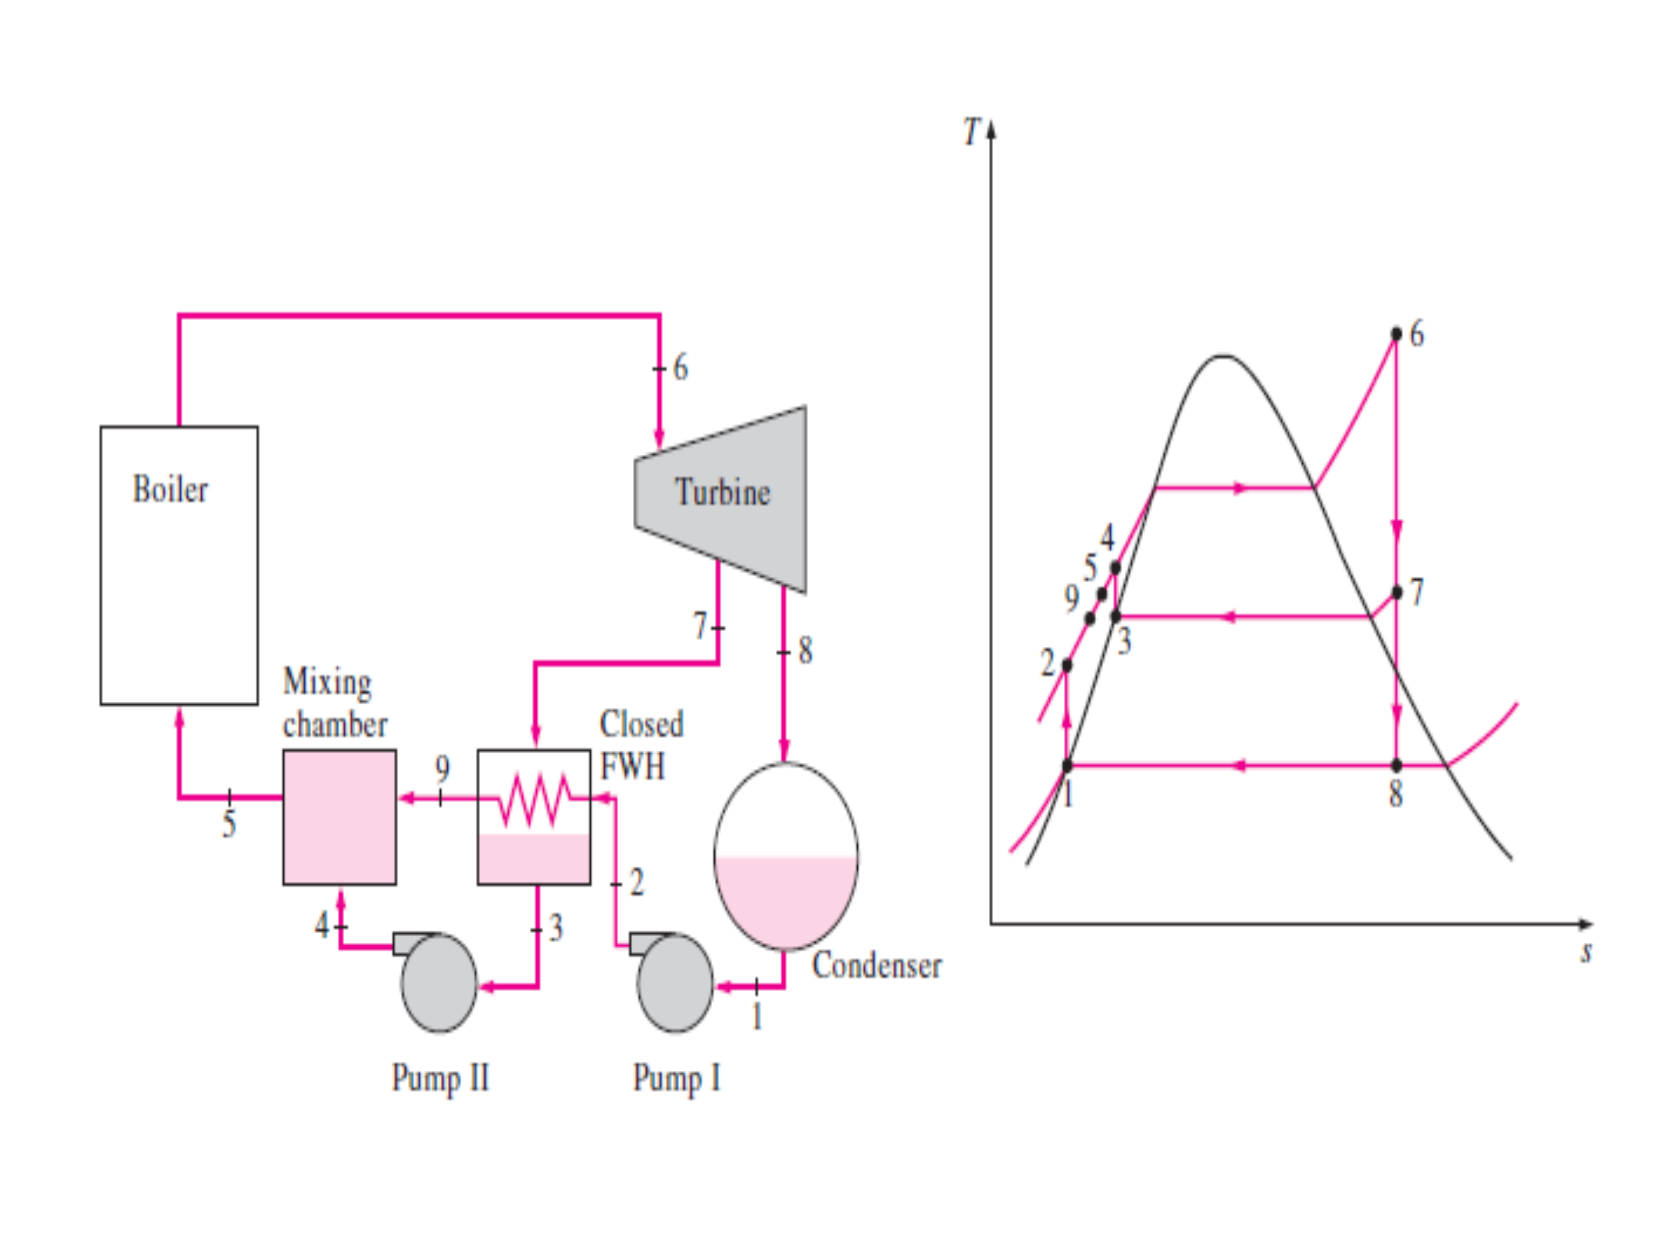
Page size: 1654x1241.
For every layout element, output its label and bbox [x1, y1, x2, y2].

picture [23, 94, 1630, 1123]
